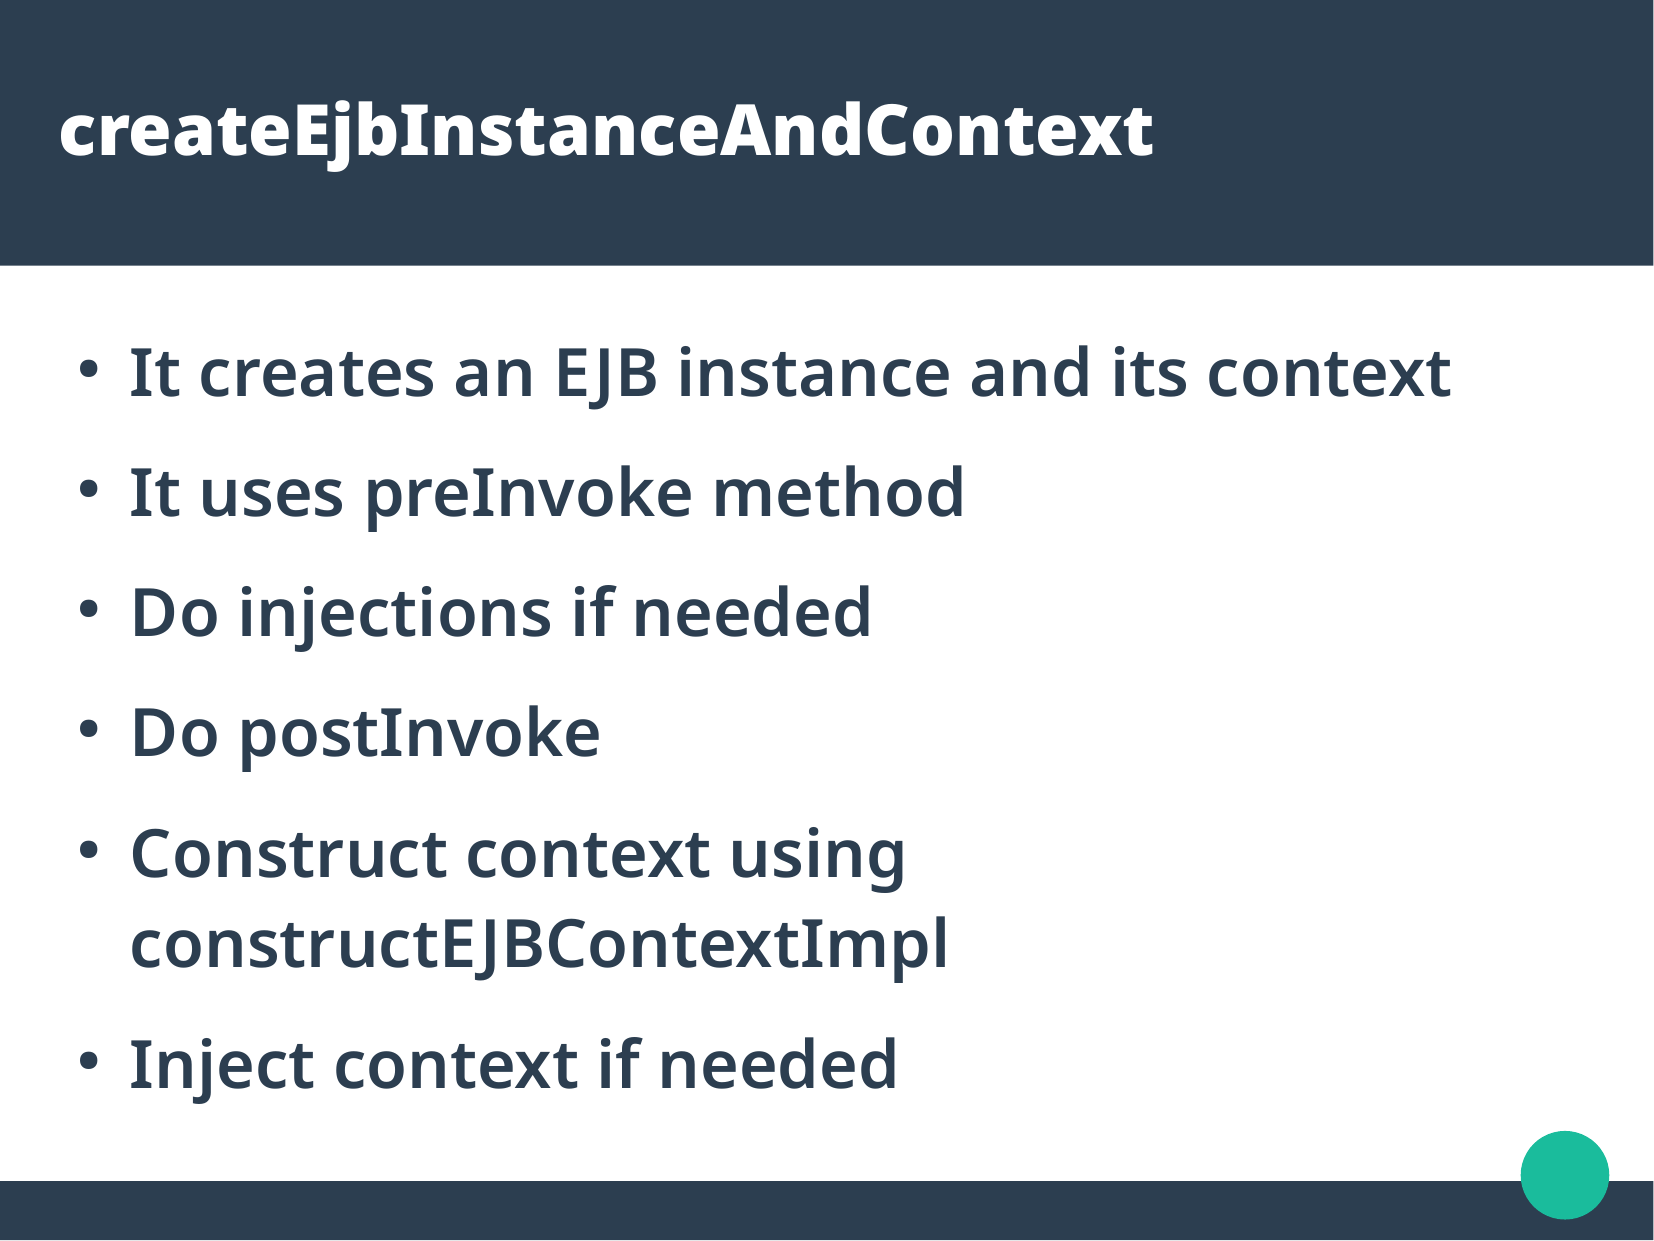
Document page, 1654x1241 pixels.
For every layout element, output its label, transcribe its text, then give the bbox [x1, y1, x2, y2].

title createEjbInstanceAndContext [59, 49, 1595, 207]
list It creates an EJB instance and its context It uses preInvoke method Do injections if needed Do postInvoke Construct context using constructEJBContextImpl Inject context if needed [59, 324, 1595, 1152]
